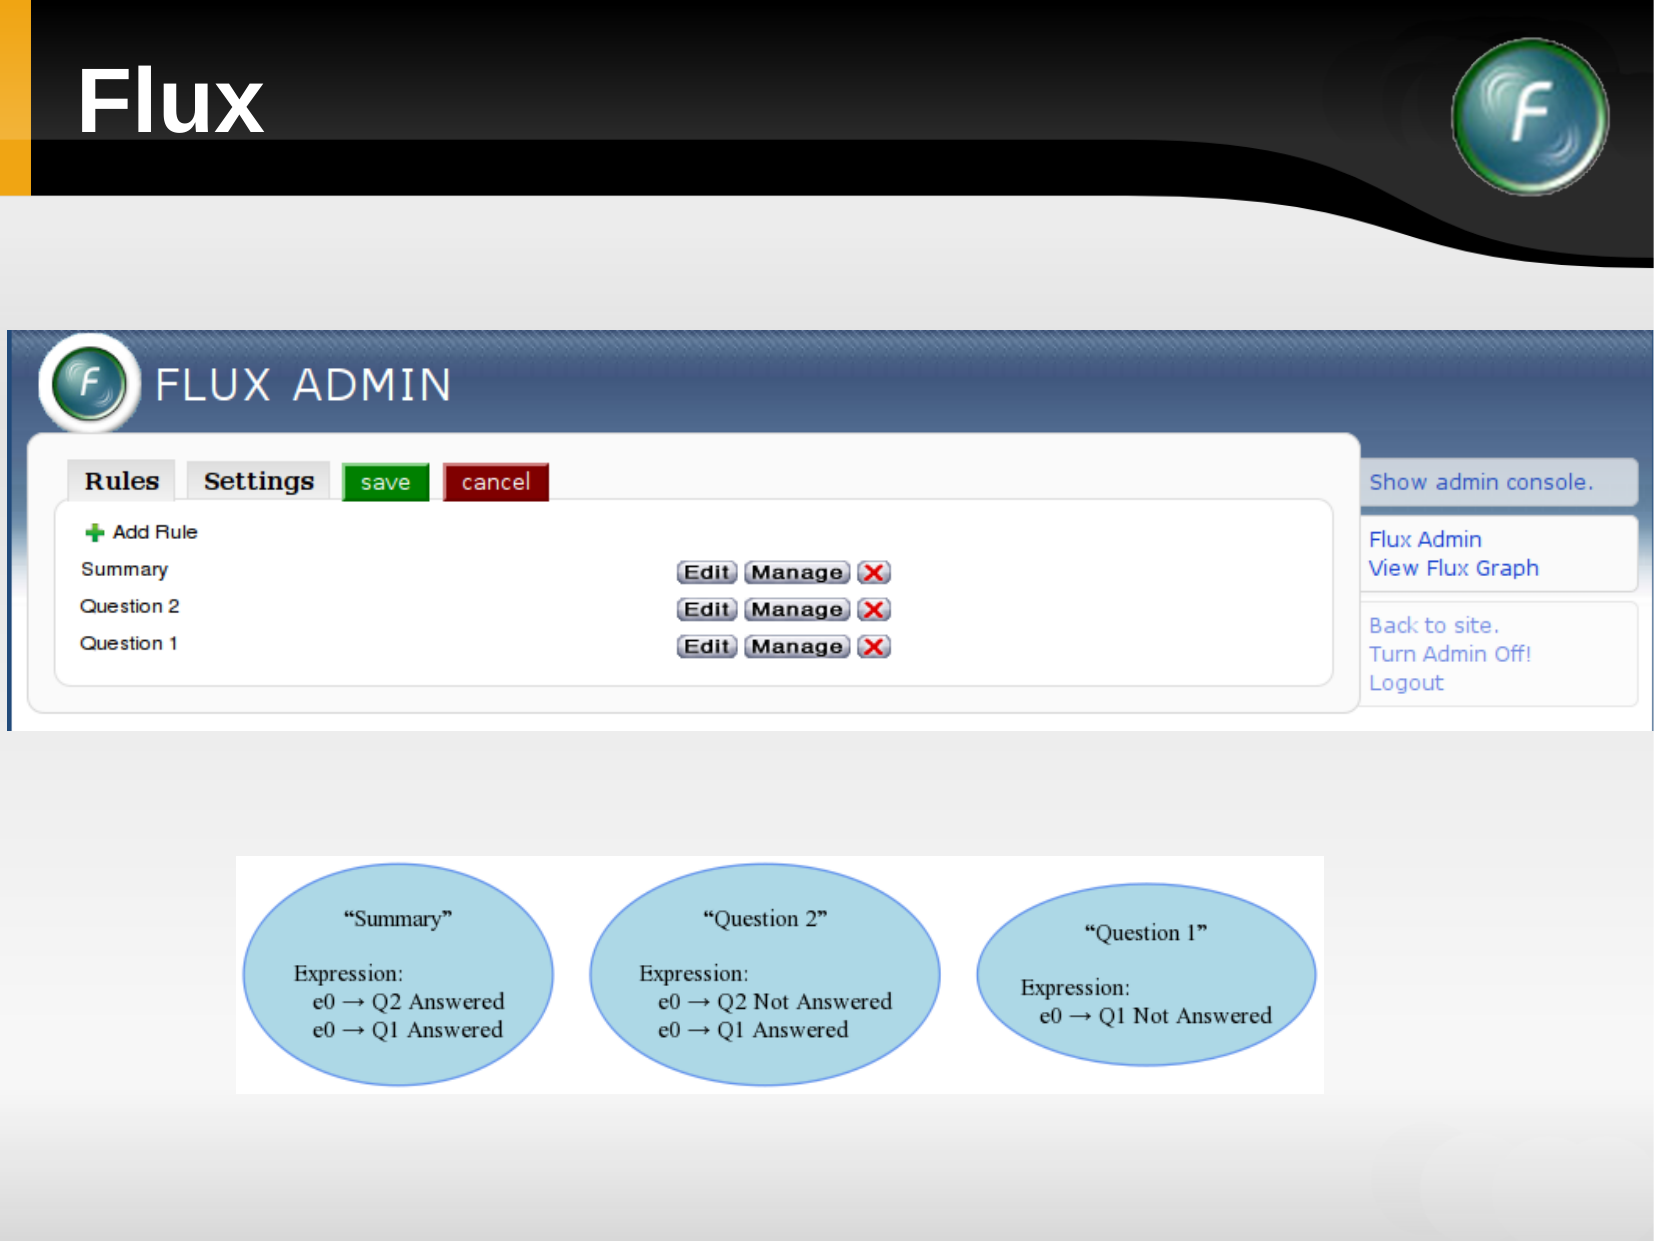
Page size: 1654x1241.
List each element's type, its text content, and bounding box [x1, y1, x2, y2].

picture [0, 0, 1654, 1241]
title Flux [76, 0, 1565, 208]
